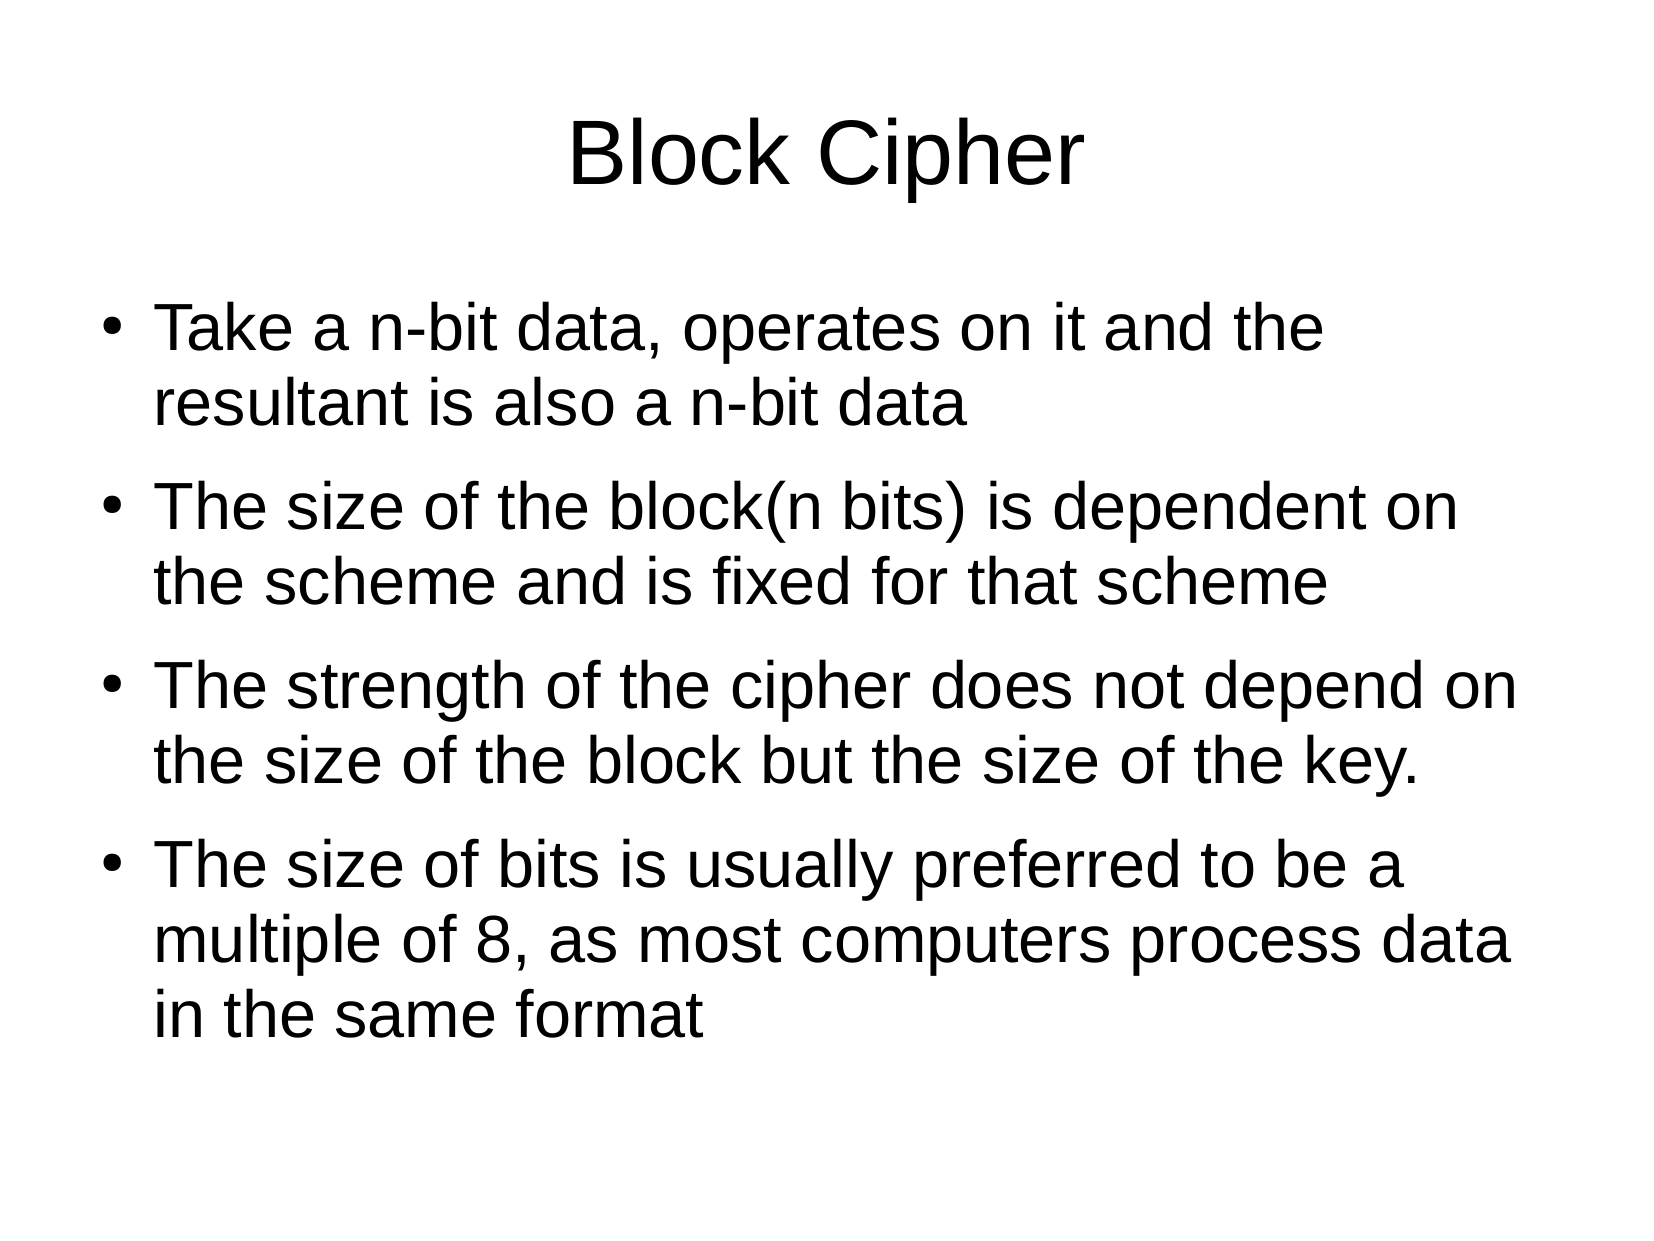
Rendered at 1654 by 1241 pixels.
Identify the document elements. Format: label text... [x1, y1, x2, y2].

title Block Cipher [82, 49, 1571, 257]
list Take a n-bit data, operates on it and the resultant is also a n-bit data The size of the block(n bits) is dependent on the scheme and is fixed for that scheme The strength of the cipher does not depend on the size of the block but the size of the key. The size of bits is usually preferred to be a multiple of 8, as most computers process data in the same format [82, 290, 1571, 1109]
